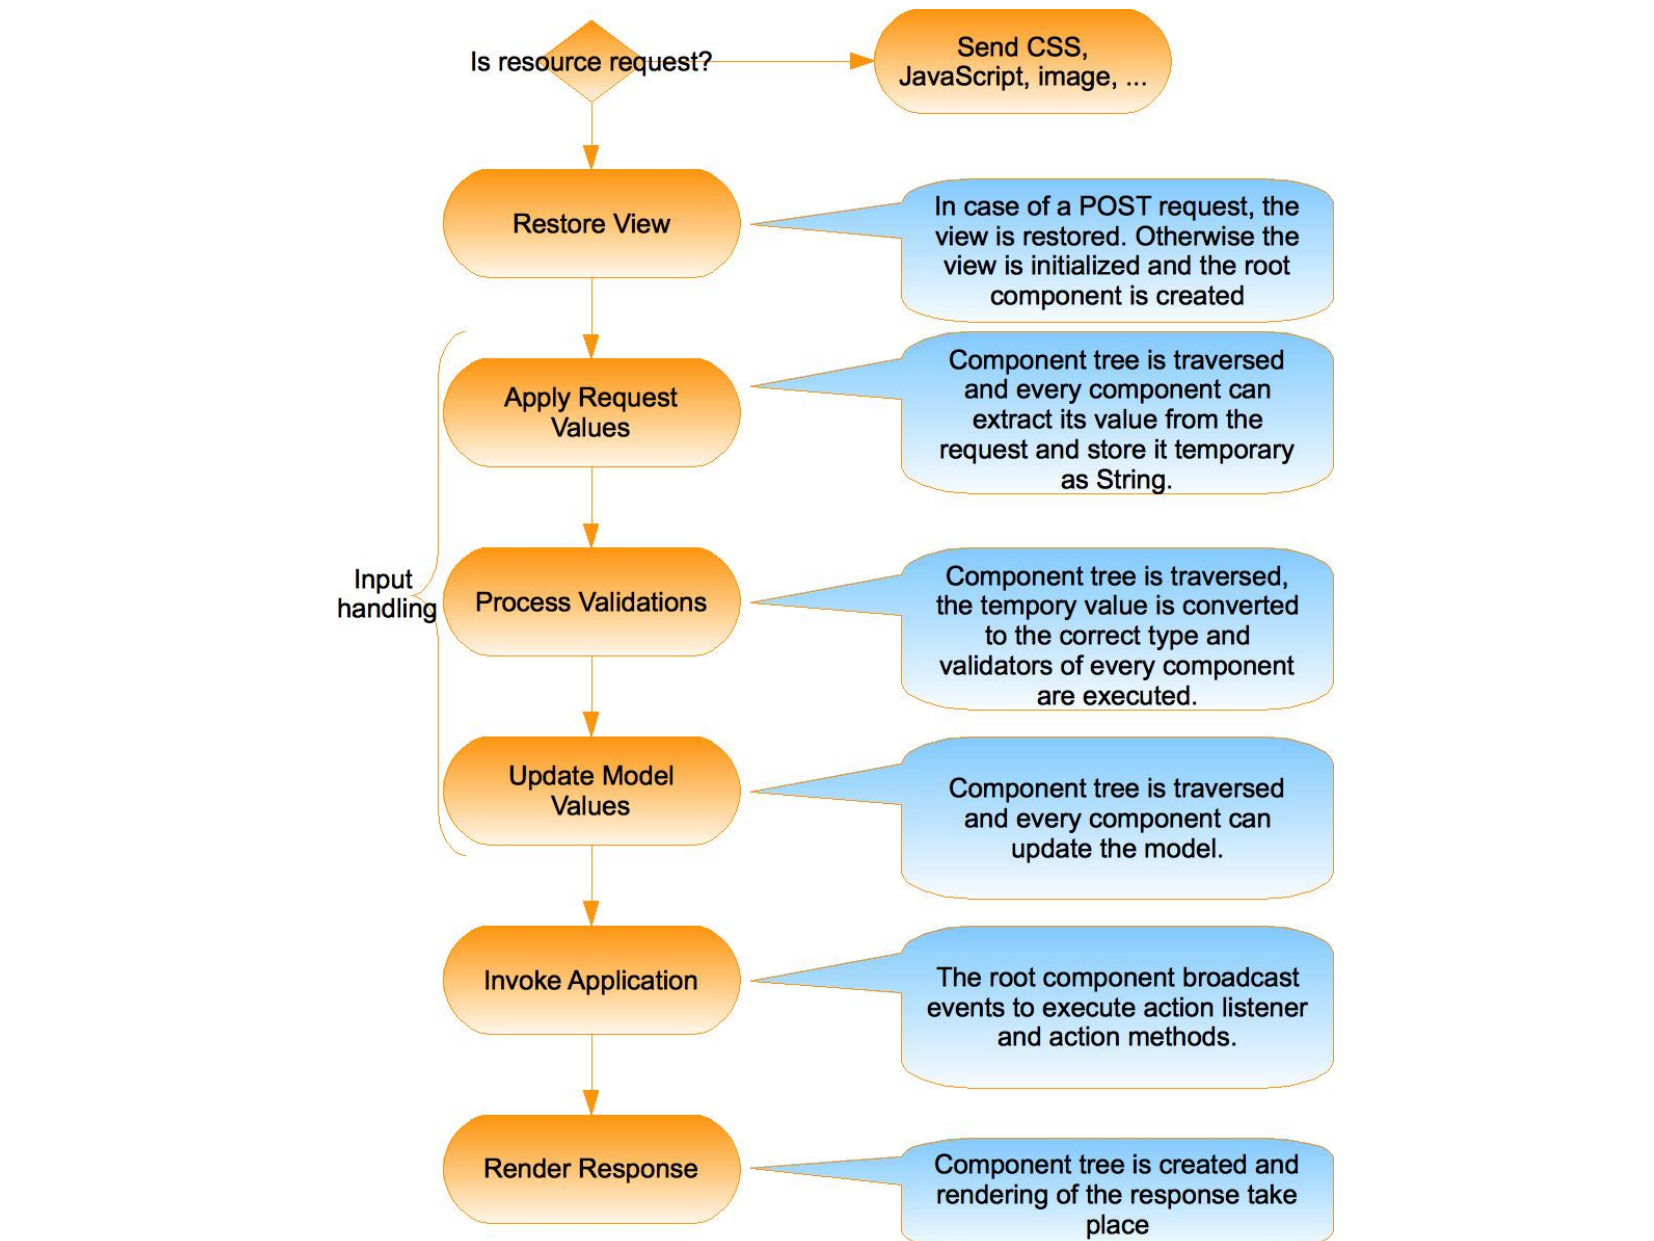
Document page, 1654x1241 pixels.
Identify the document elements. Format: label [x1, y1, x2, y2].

picture [336, 9, 1334, 1241]
